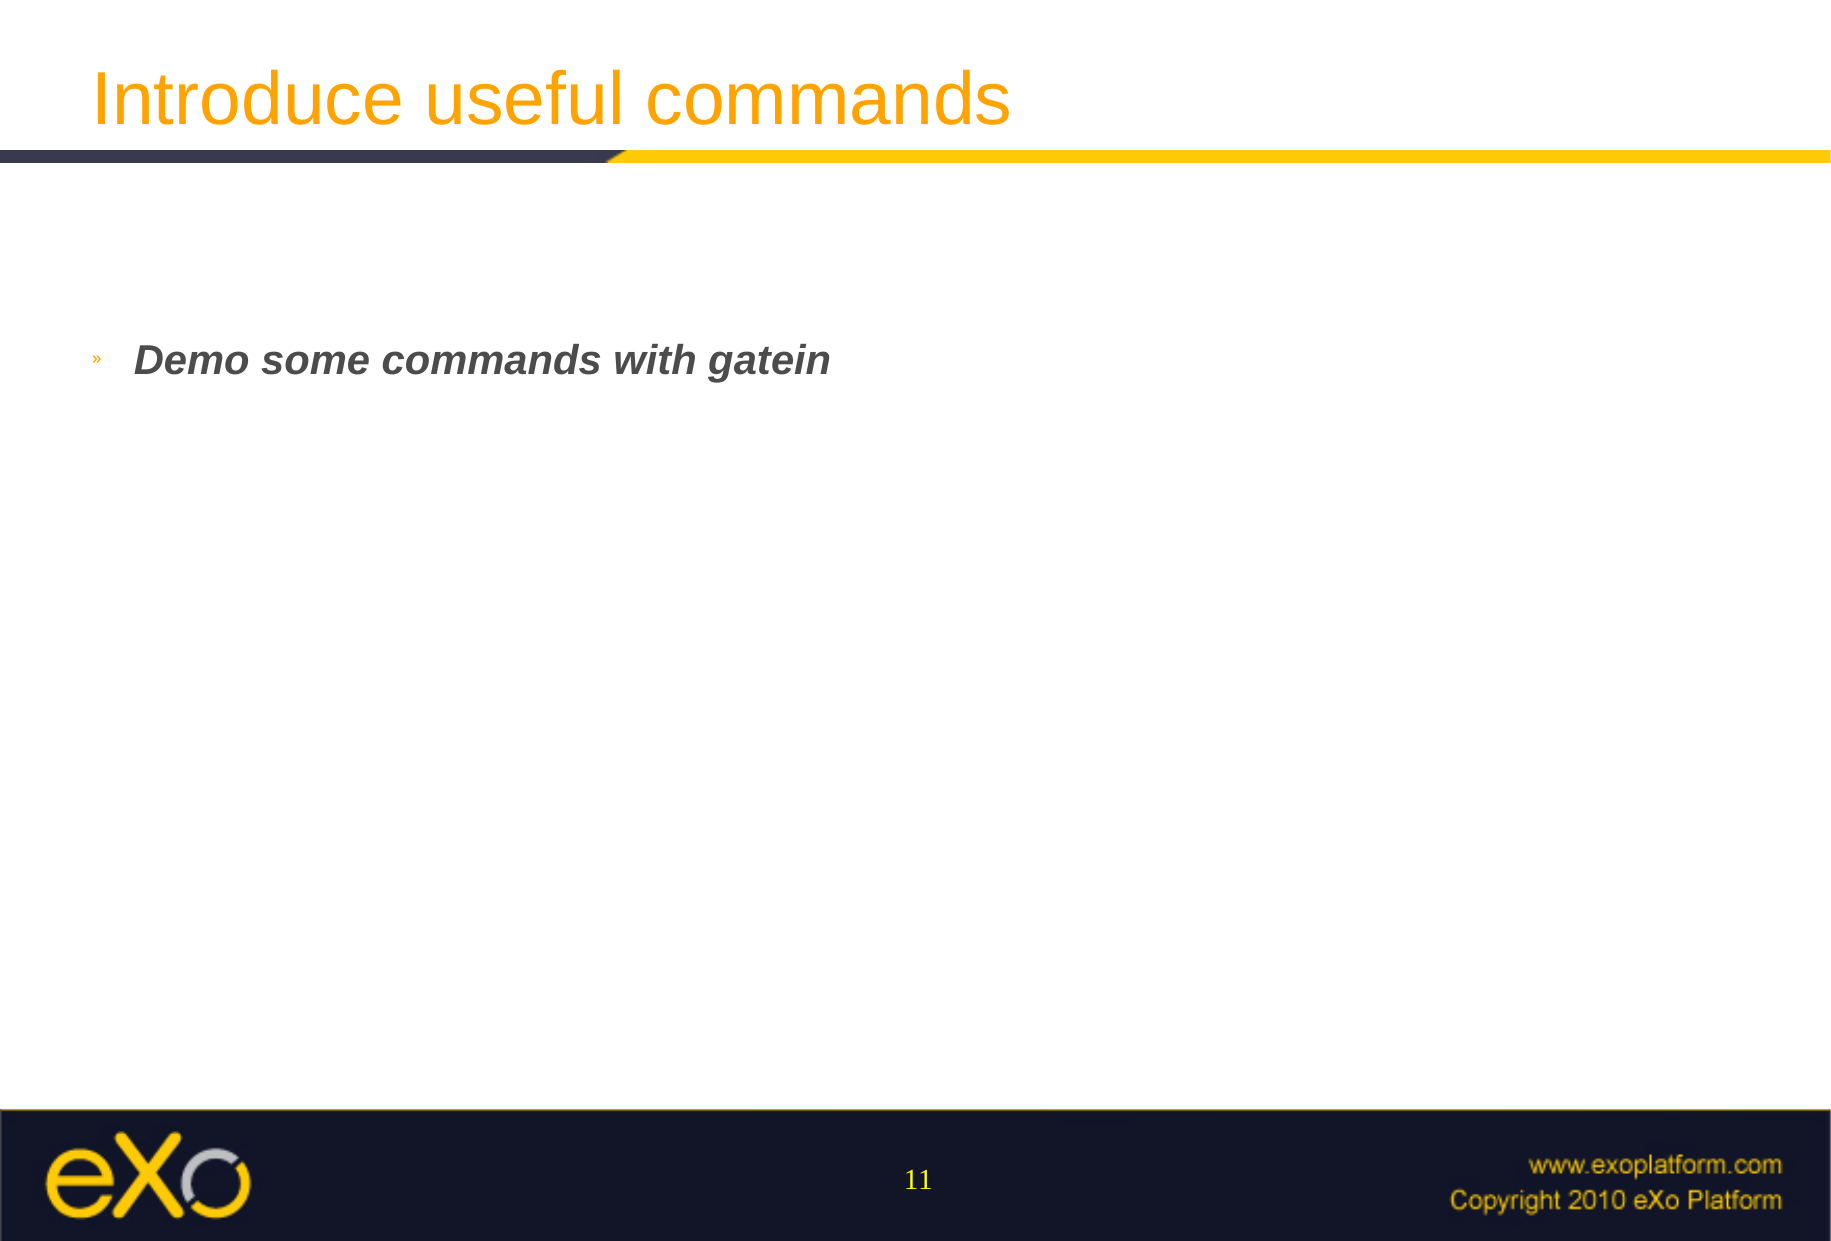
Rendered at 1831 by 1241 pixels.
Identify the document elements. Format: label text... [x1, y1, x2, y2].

picture [0, 150, 1831, 163]
picture [0, 1109, 1831, 1241]
text_box Demo some commands with gatein [91, 232, 1740, 1071]
text_box Introduce useful commands [91, 49, 1740, 151]
